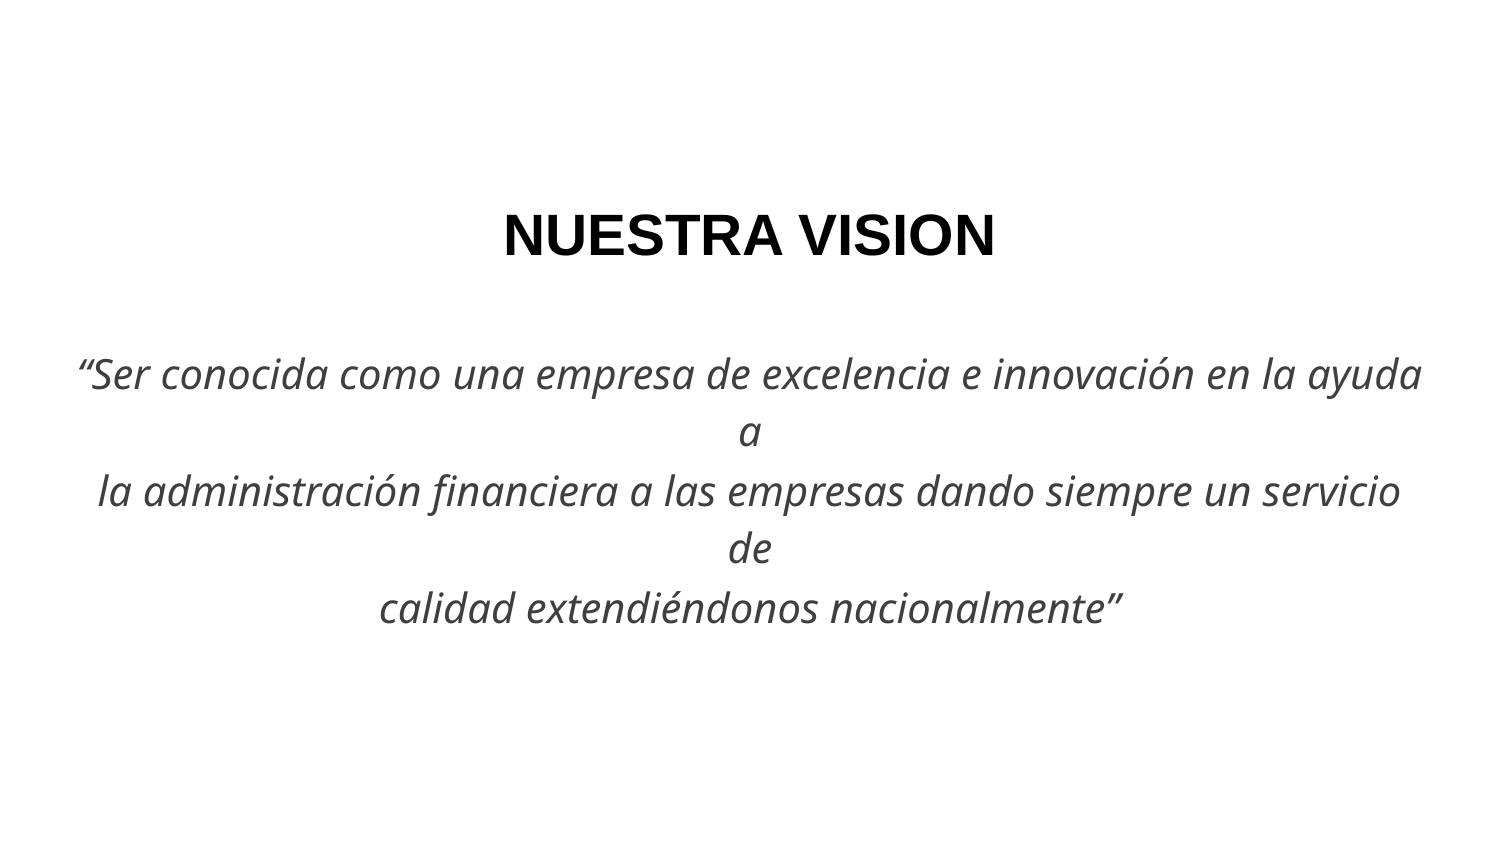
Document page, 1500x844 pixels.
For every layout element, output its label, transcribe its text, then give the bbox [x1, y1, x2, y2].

list “Ser conocida como una empresa de excelencia e innovación en la ayuda a la administración financiera a las empresas dando siempre un servicio de calidad extendiéndonos nacionalmente” [75, 345, 1425, 844]
title NUESTRA VISION [75, 165, 1426, 306]
